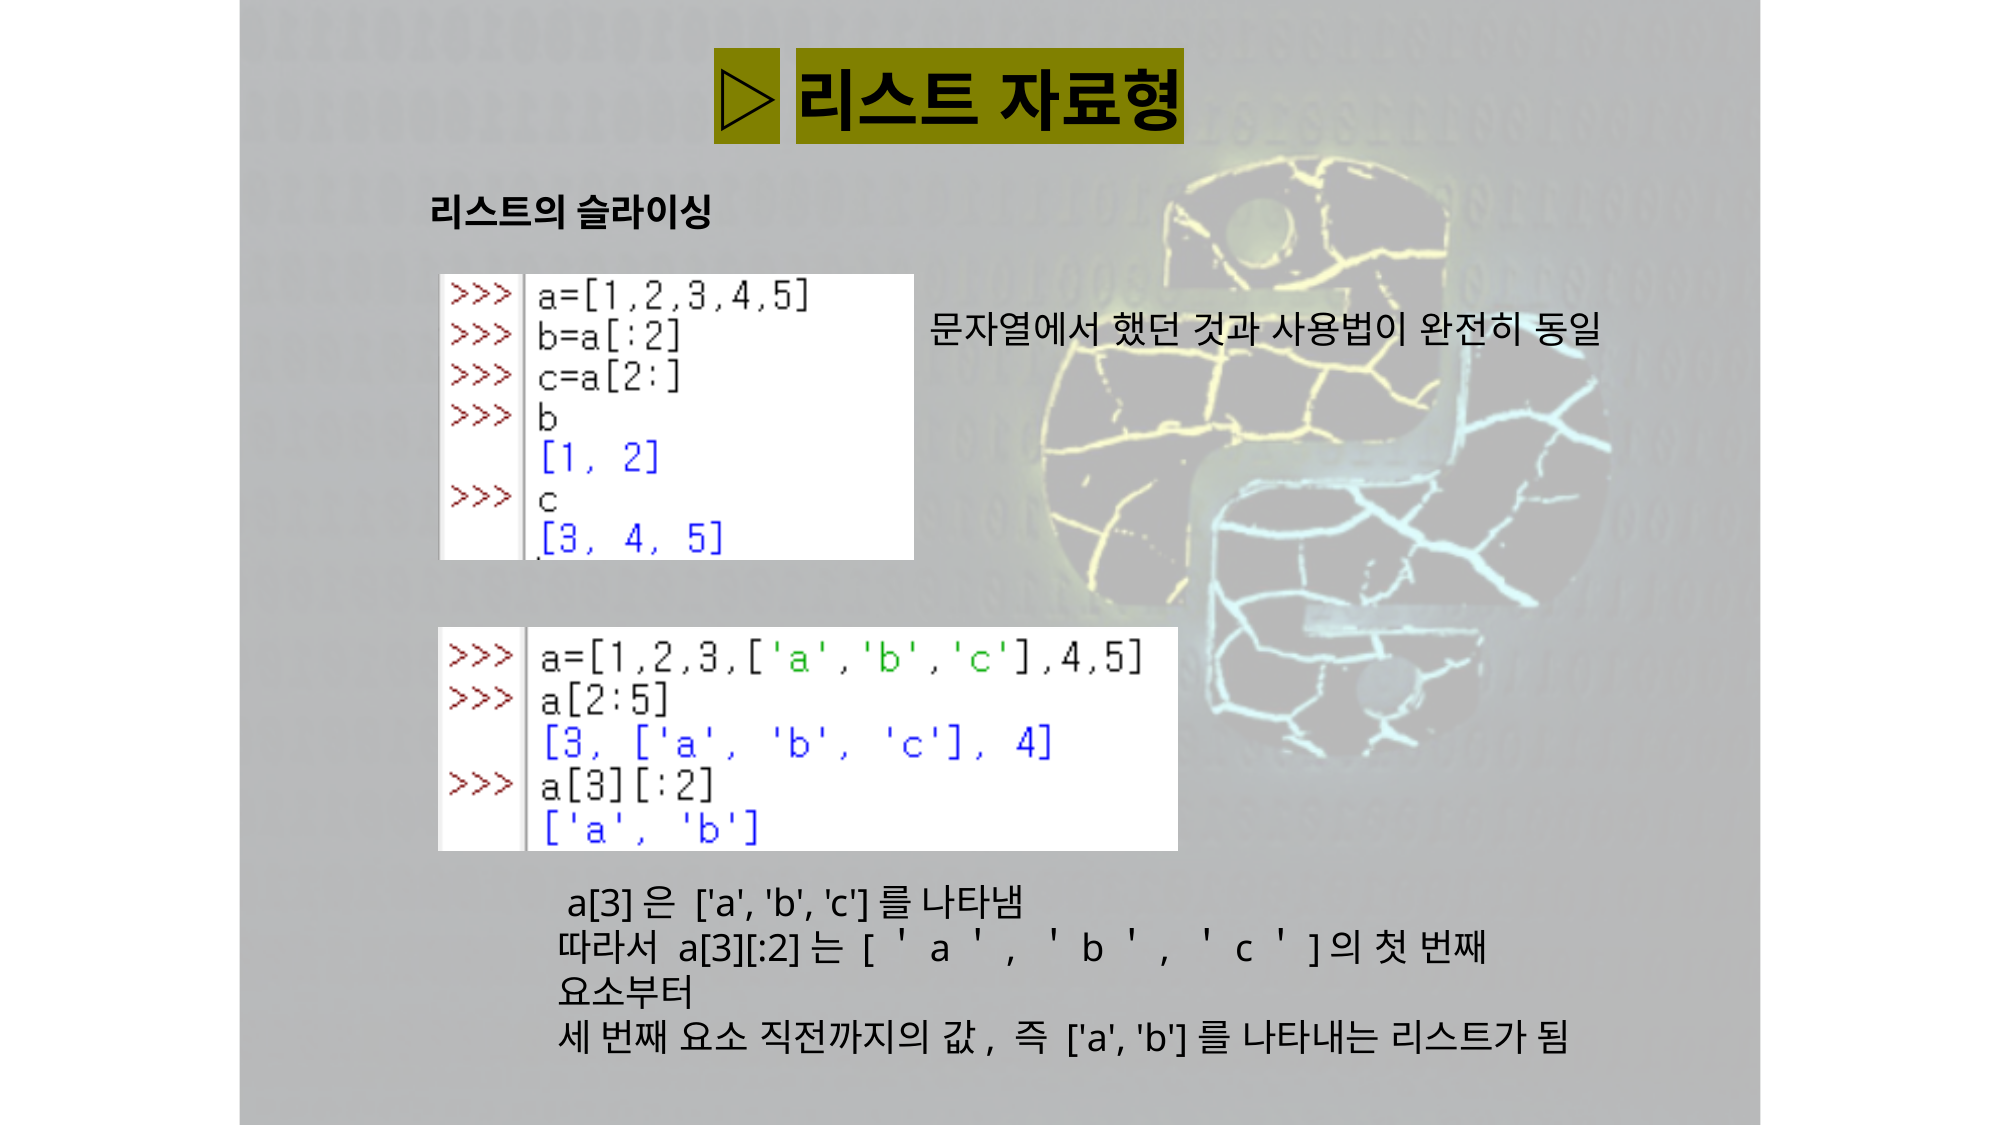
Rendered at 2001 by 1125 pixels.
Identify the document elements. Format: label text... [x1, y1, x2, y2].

picture [438, 274, 914, 560]
text_box 리스트의 슬라이싱 [414, 181, 1415, 243]
text_box 문자열에서 했던 것과 사용법이 완전히 동일 [914, 298, 1915, 359]
text_box [69, 0, 1931, 1125]
text_box a[3]은 ['a', 'b', 'c']를 나타냄 따라서 a[3][:2]는 [＇a＇, ＇b＇, ＇c＇]의 첫 번째 요소부터 세 번째 요소 직전까지의 값, 즉 ['a', 'b']를 나타내는 리스트가 됨 [542, 871, 1637, 1024]
text_box ▷리스트 자료형 [588, 50, 1310, 147]
picture [438, 627, 1178, 851]
